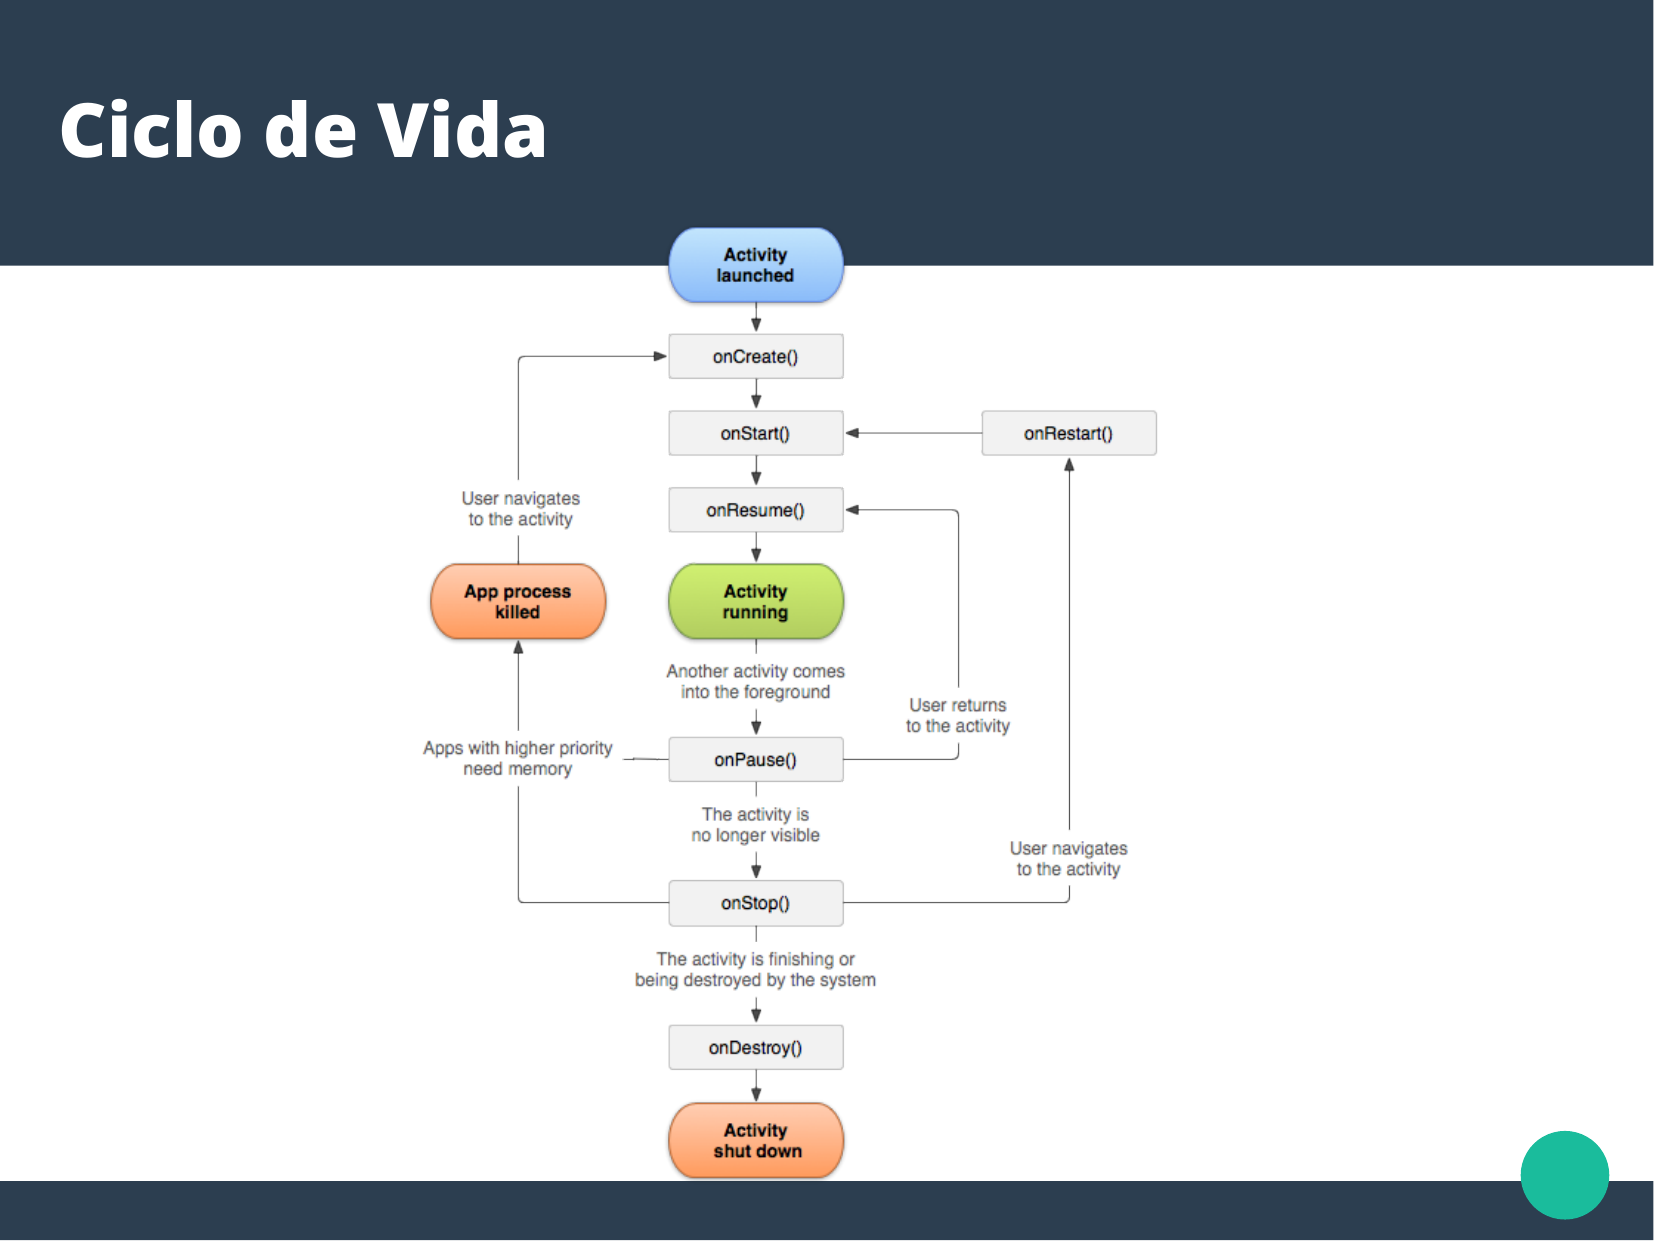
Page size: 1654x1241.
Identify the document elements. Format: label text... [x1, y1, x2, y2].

picture [407, 214, 1165, 1193]
title Ciclo de Vida [59, 49, 1595, 207]
